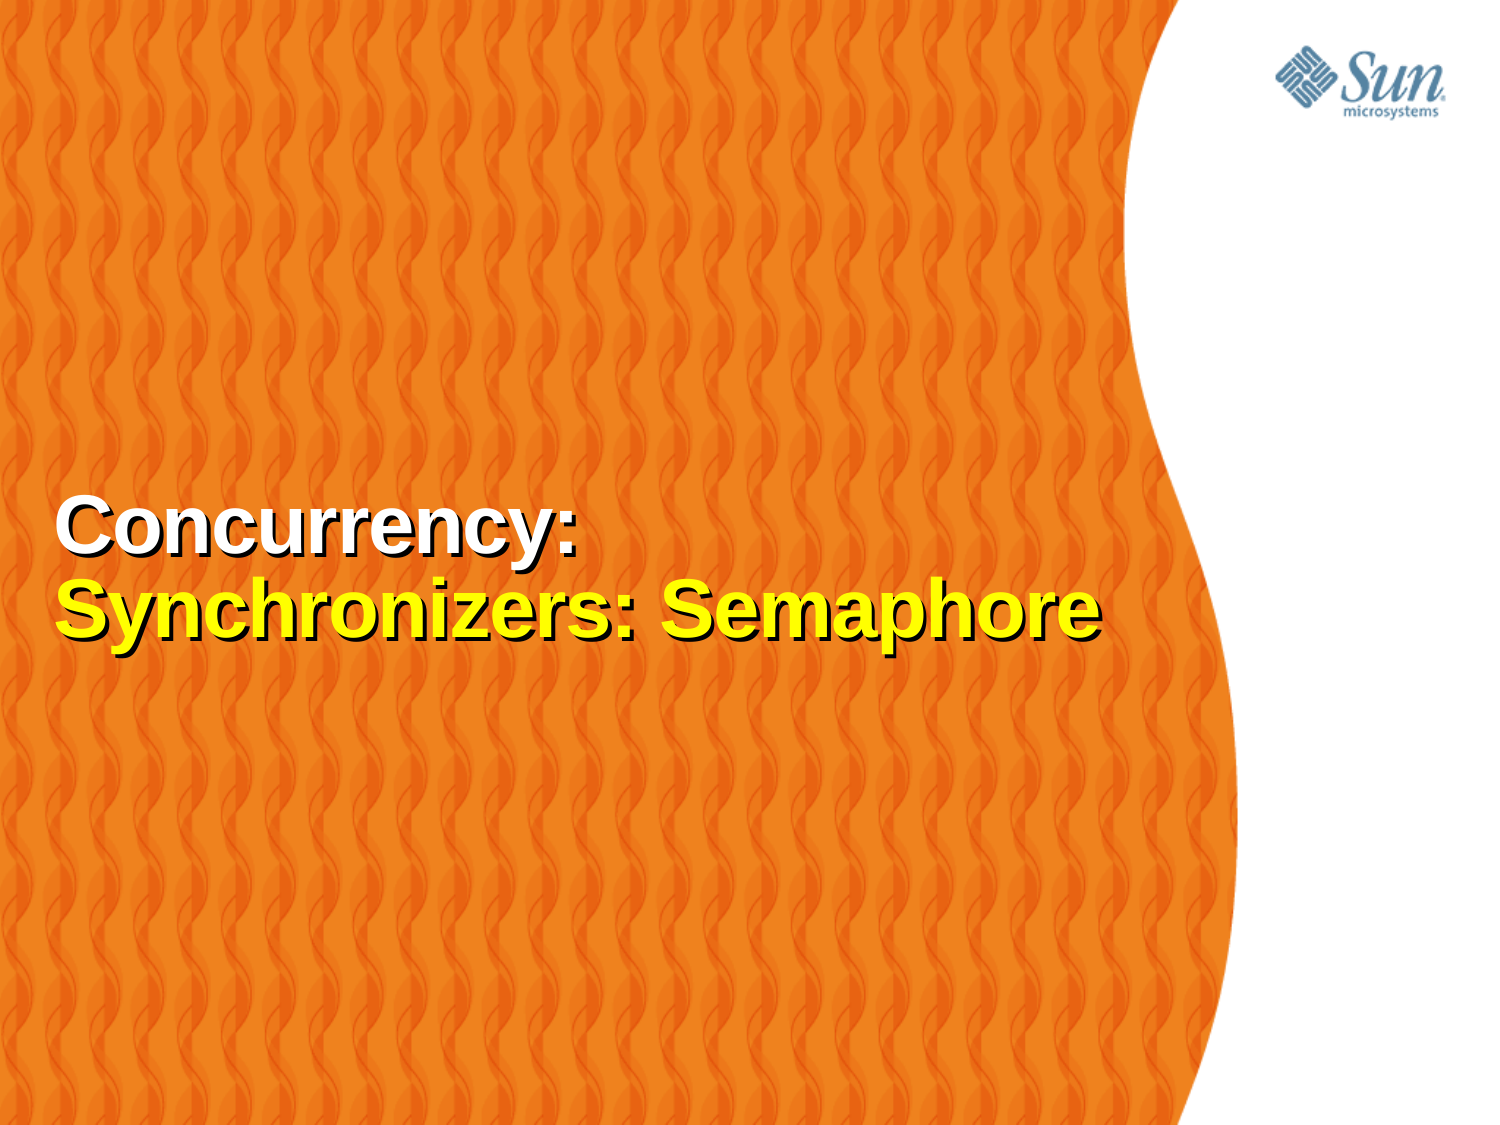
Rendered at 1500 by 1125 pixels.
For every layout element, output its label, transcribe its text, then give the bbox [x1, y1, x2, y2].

title Concurrency: Synchronizers: Semaphore [53, 274, 1255, 982]
picture [0, 0, 1500, 1125]
